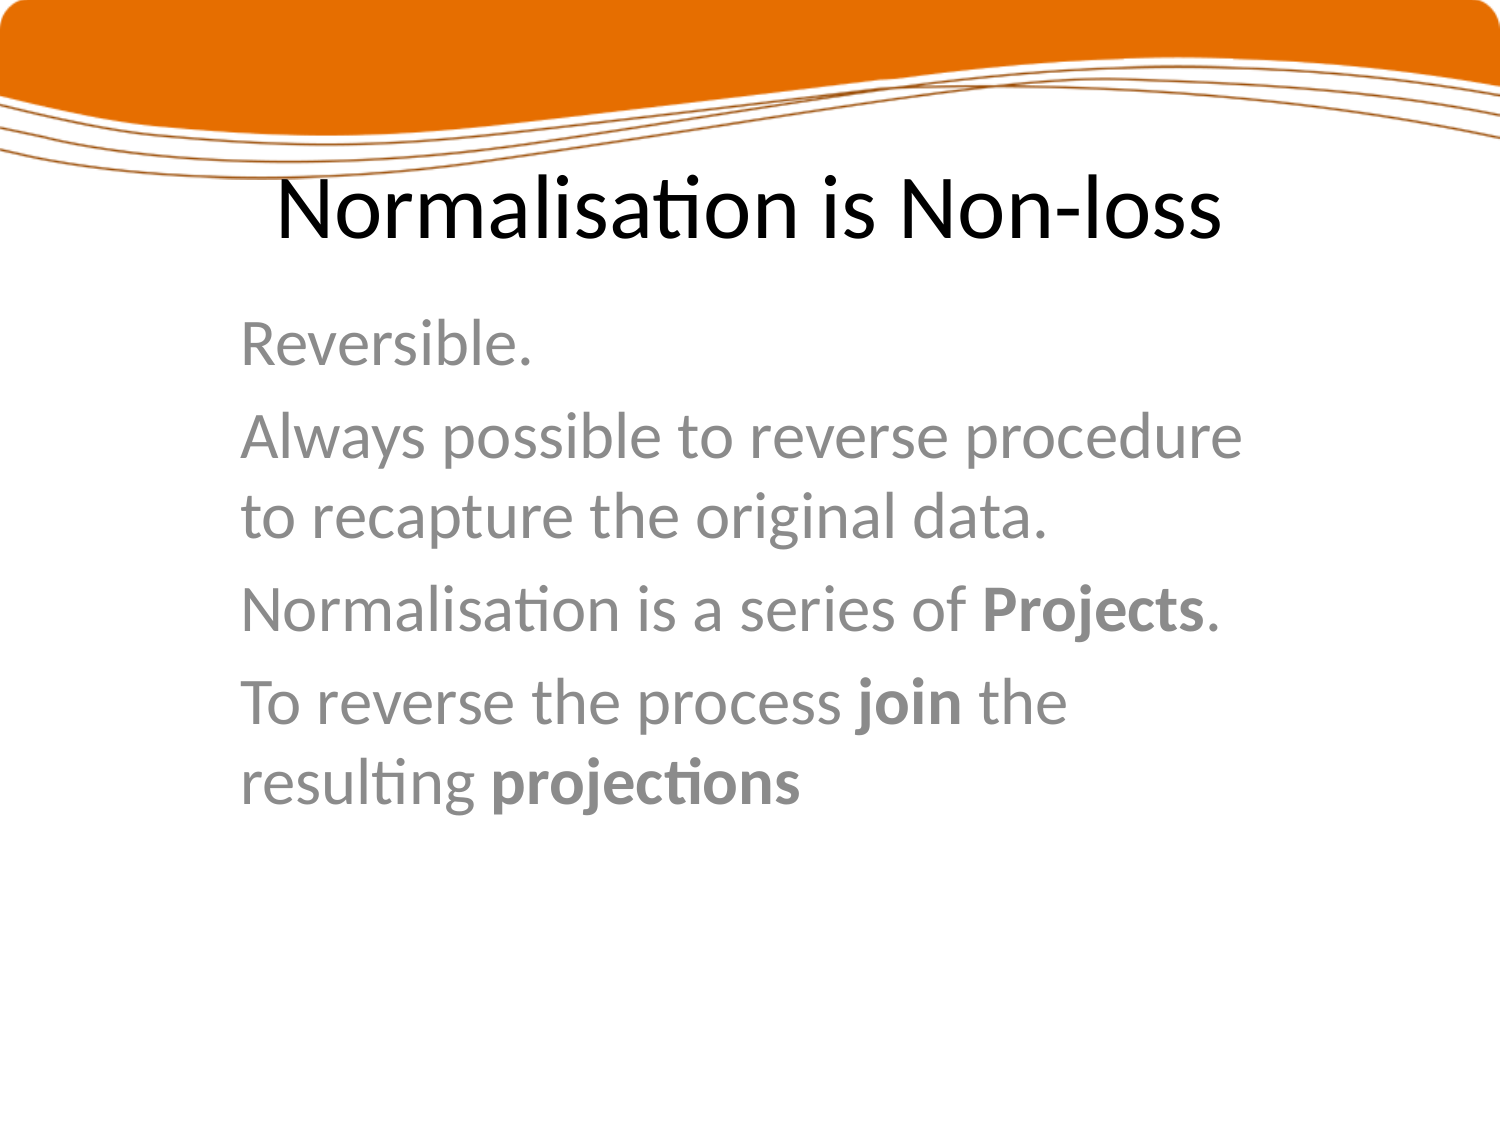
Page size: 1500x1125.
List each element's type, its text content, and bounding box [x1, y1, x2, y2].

title Normalisation is Non-loss [75, 125, 1425, 279]
subtitle Reversible. Always possible to reverse procedure to recapture the original data. Normalisation is a series of Projects. To reverse the process join the resulting projections [225, 290, 1275, 988]
picture [0, 0, 1500, 180]
